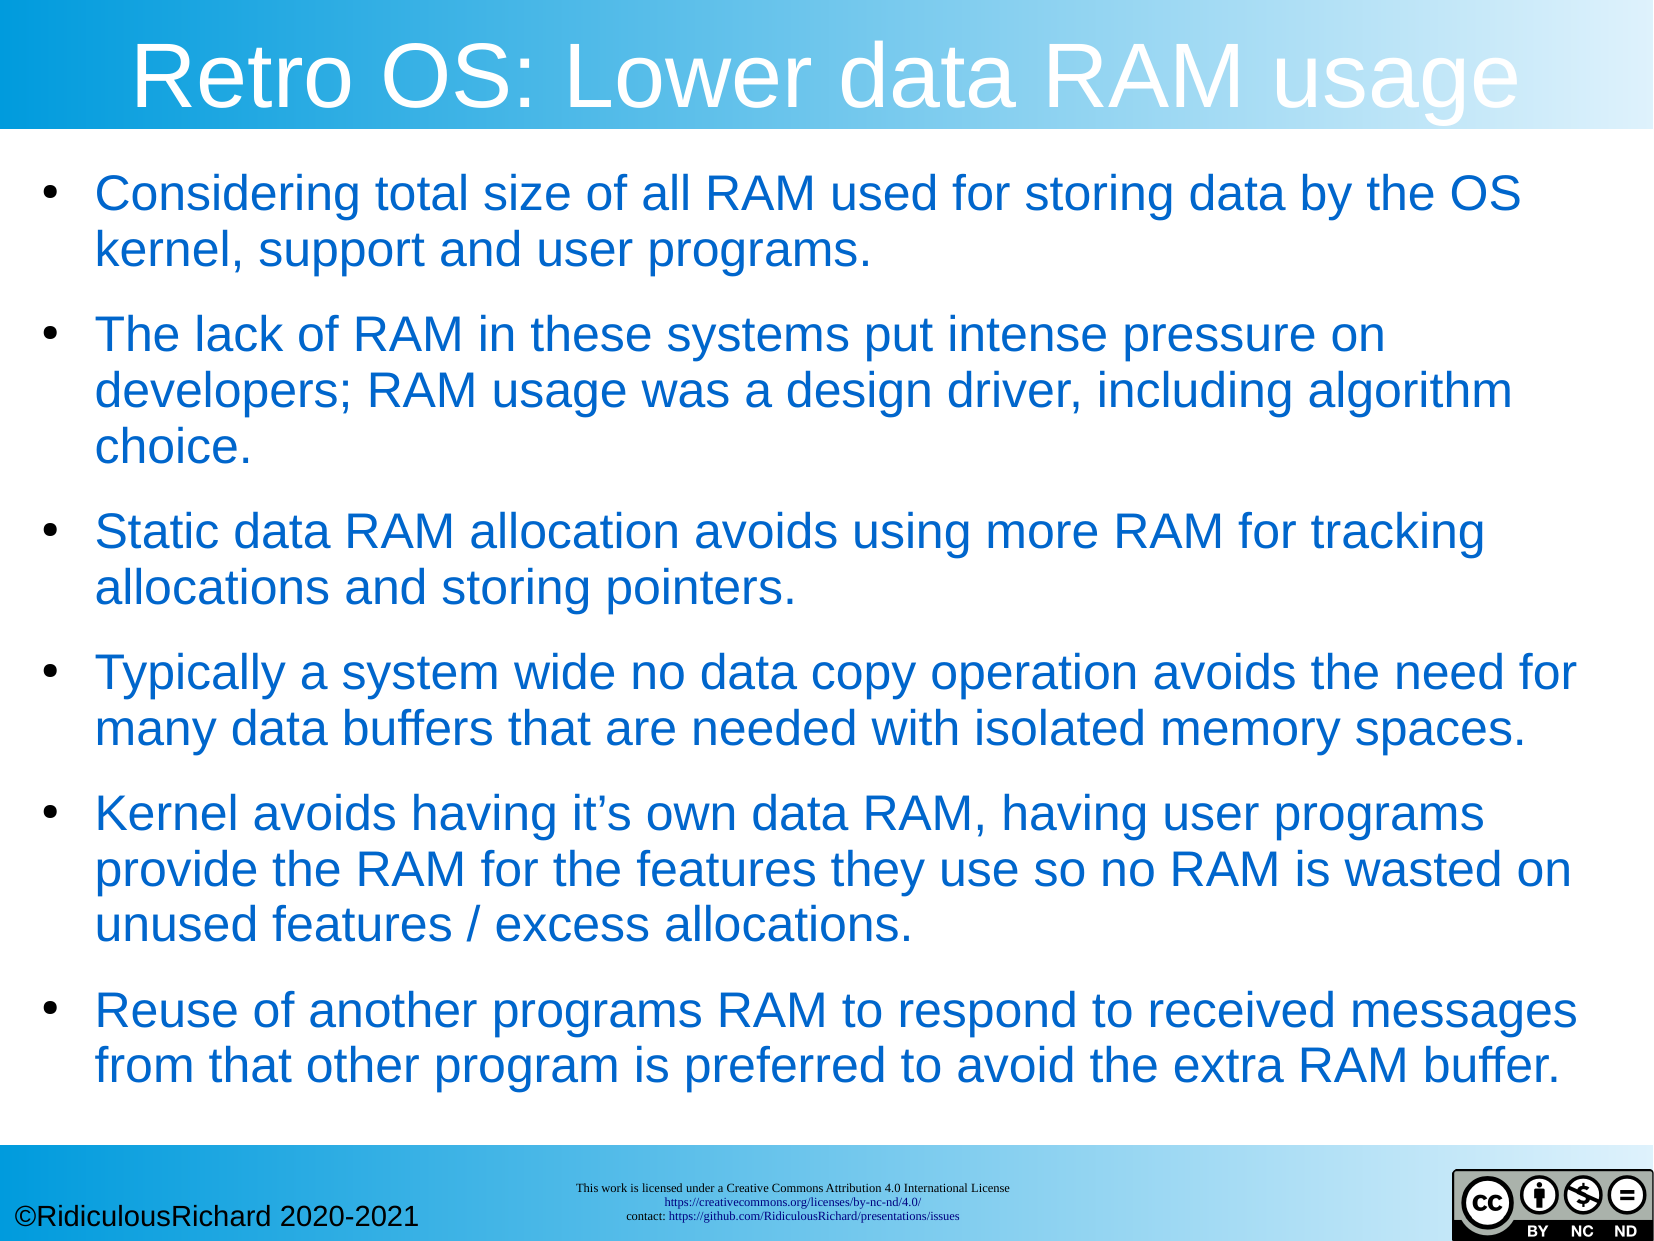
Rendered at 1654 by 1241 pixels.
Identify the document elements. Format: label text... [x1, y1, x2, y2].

picture [1452, 1169, 1654, 1241]
title Retro OS: Lower data RAM usage [47, 0, 1607, 165]
list Considering total size of all RAM used for storing data by the OS kernel, support and user programs. The lack of RAM in these systems put intense pressure on developers; RAM usage was a design driver, including algorithm choice. Static data RAM allocation avoids using more RAM for tracking allocations and storing pointers. Typically a system wide no data copy operation avoids the need for many data buffers that are needed with isolated memory spaces. Kernel avoids having it’s own data RAM, having user programs provide the RAM for the features they use so no RAM is wasted on unused features / excess allocations. Reuse of another programs RAM to respond to received messages from that other program is preferred to avoid the extra RAM buffer. [23, 165, 1630, 1123]
picture [138, 1146, 142, 1241]
